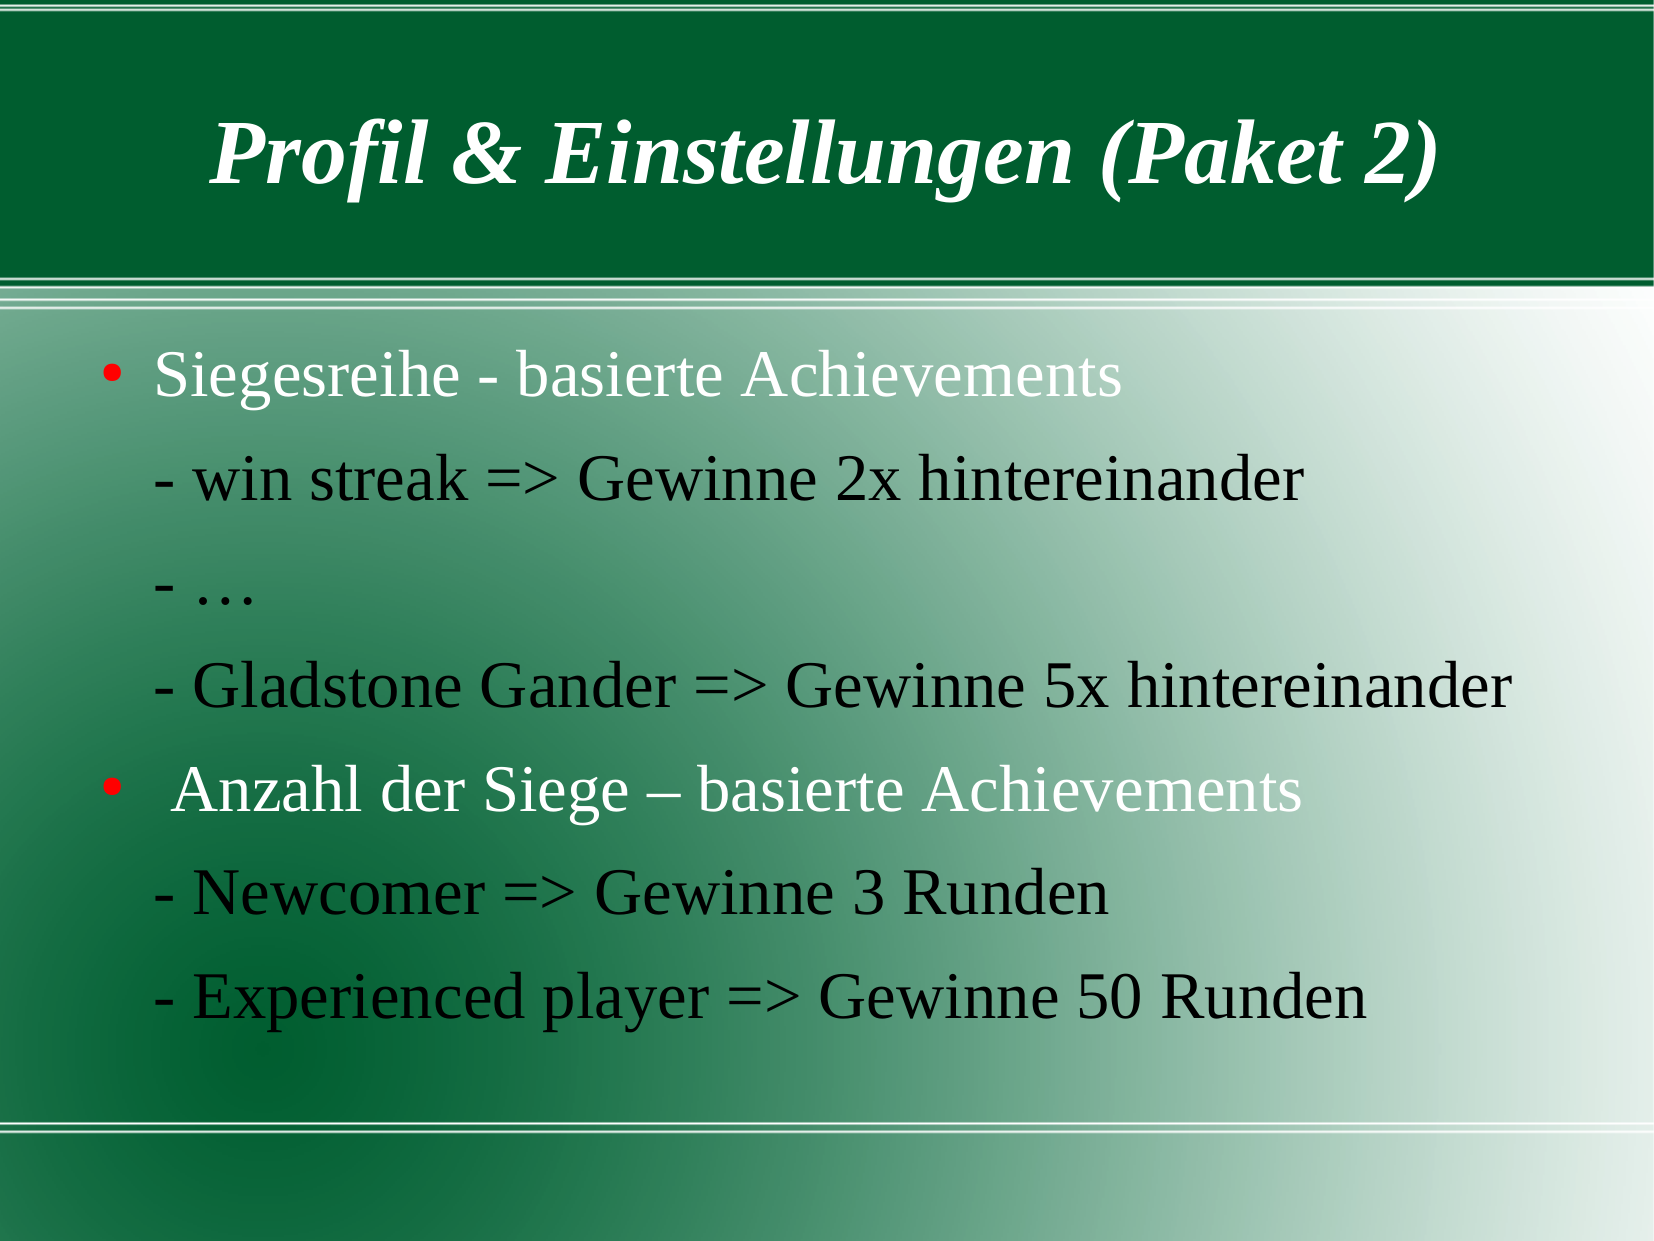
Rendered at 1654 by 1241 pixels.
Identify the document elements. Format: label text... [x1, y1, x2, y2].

title Profil & Einstellungen (Paket 2) [82, 49, 1571, 257]
list Siegesreihe - basierte Achievements - win streak => Gewinne 2x hintereinander - … - Gladstone Gander => Gewinne 5x hintereinander Anzahl der Siege – basierte Achievements - Newcomer => Gewinne 3 Runden - Experienced player => Gewinne 50 Runden [82, 337, 1571, 1052]
picture [0, 0, 1654, 1241]
